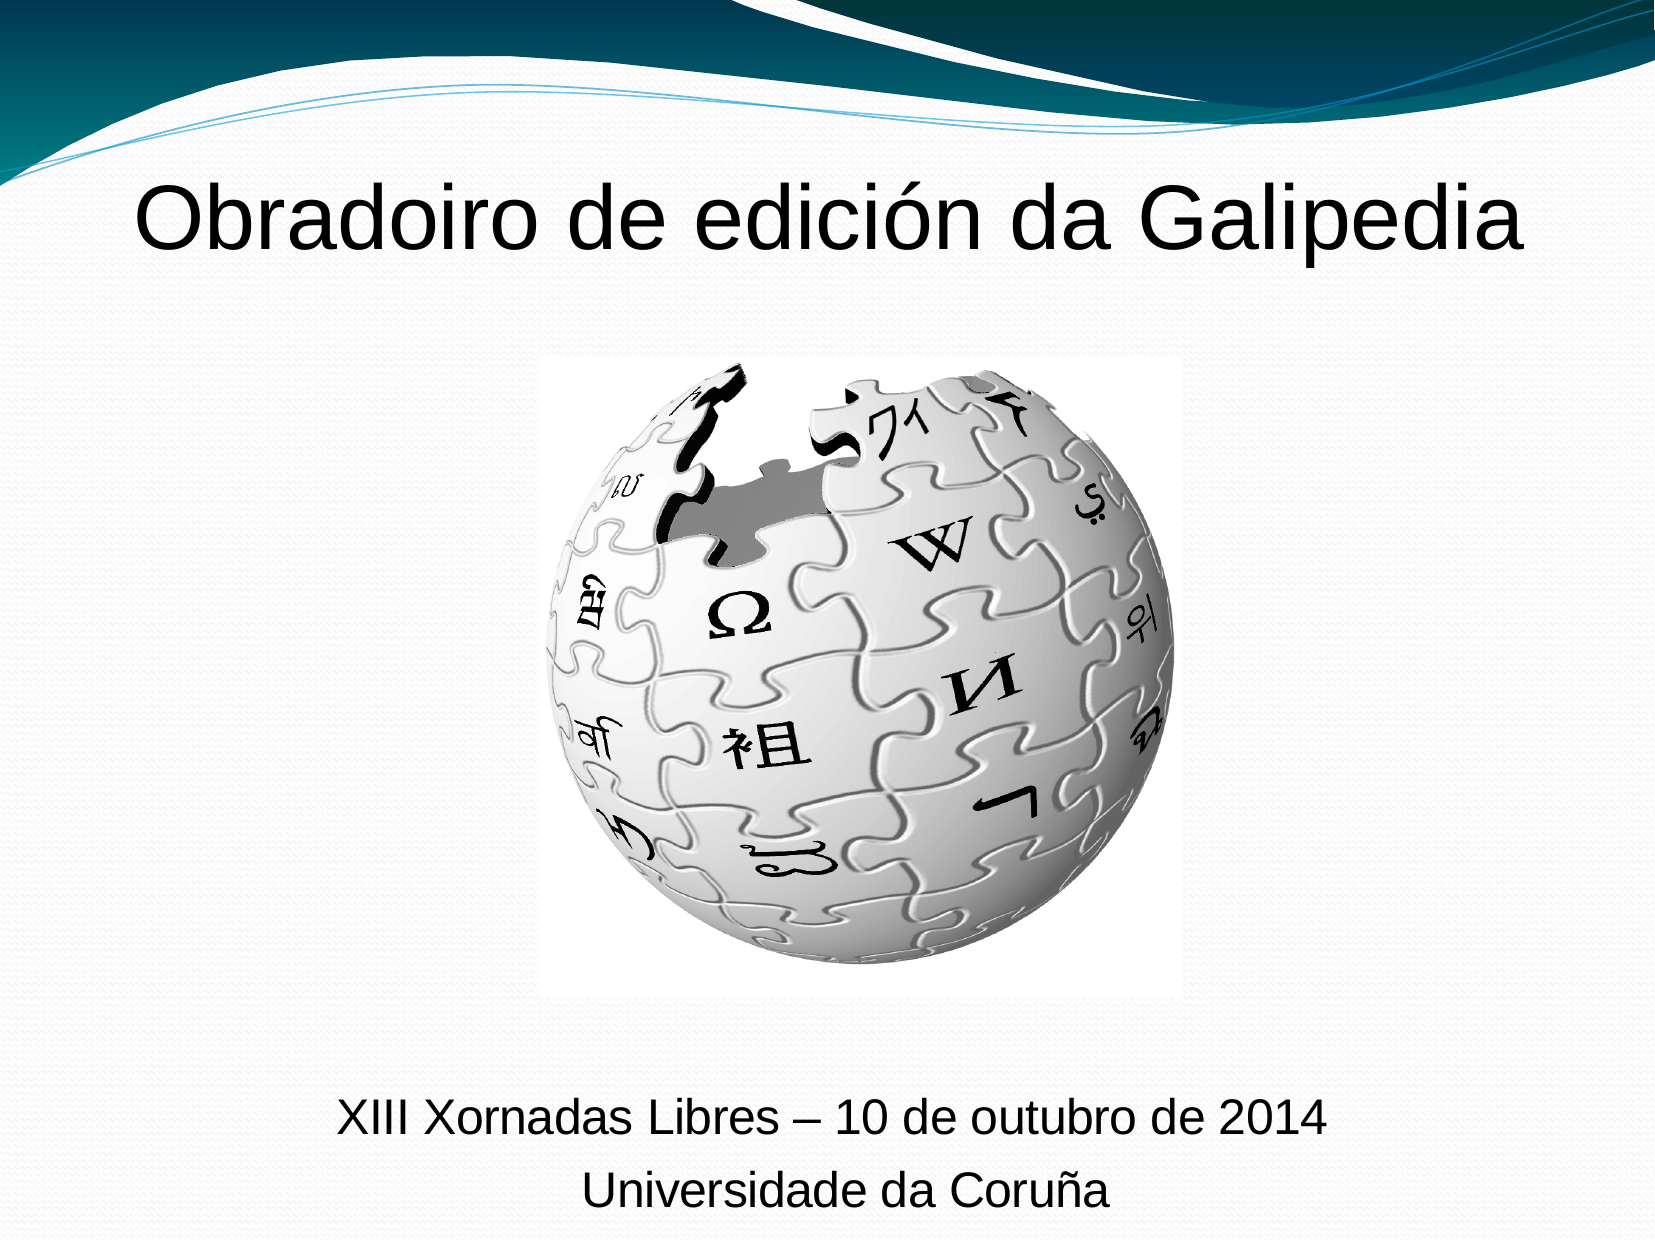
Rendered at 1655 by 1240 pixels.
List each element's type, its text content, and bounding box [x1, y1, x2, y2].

picture [735, 0, 1183, 99]
subtitle XIII Xornadas Libres – 10 de outubro de 2014 Universidade da Coruña [35, 1076, 1643, 1199]
picture [149, 57, 1022, 110]
picture [0, 61, 1655, 1240]
subtitle Obradoiro de edición da Galipedia [106, 110, 1554, 316]
